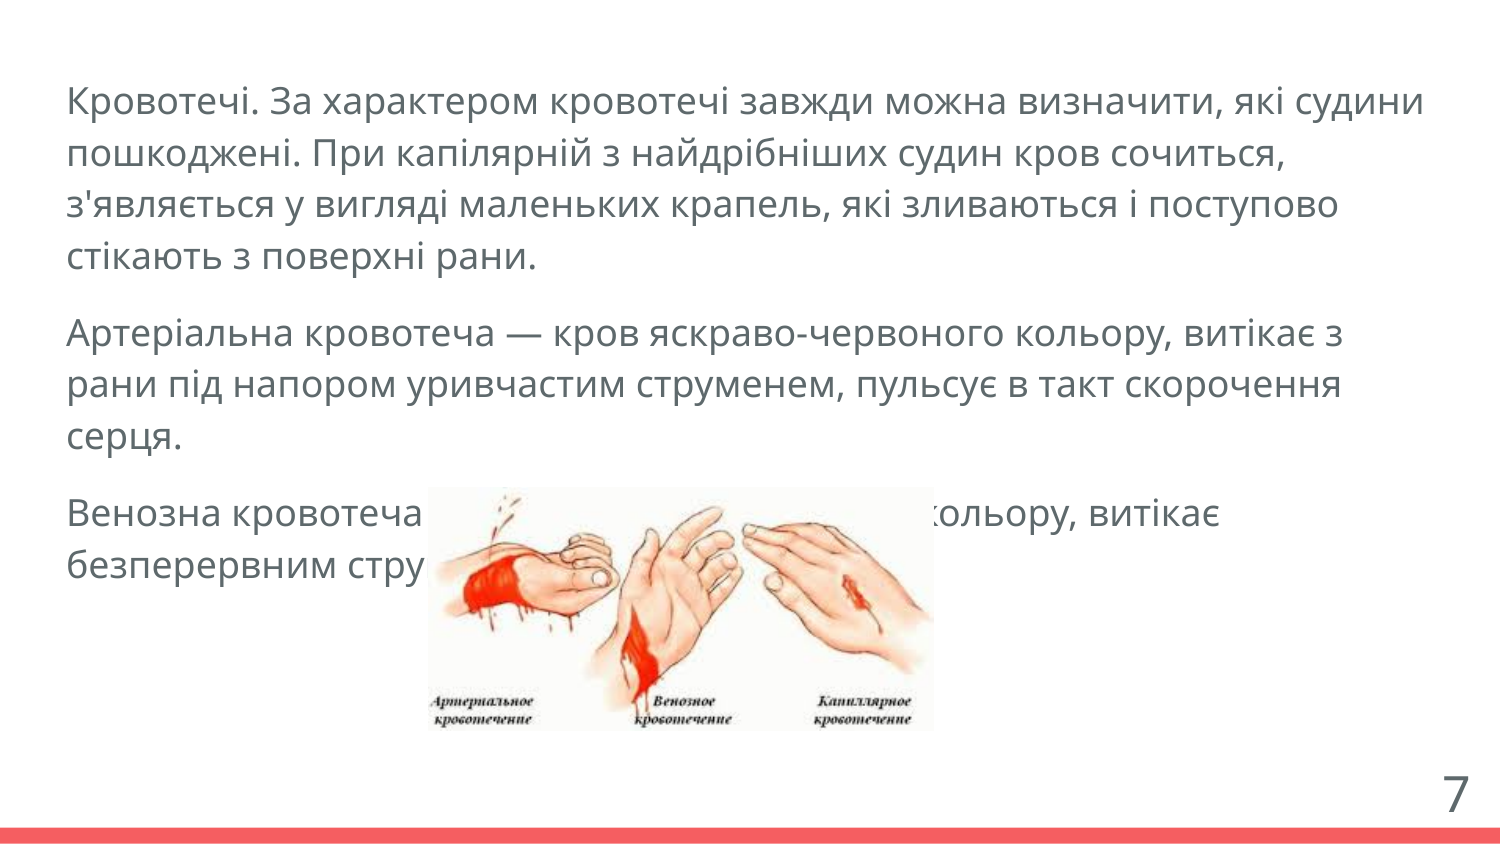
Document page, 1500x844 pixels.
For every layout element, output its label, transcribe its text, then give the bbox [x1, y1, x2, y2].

slide_number <number> [1396, 764, 1487, 829]
list Кровотечі. За характером кровотечі завжди можна визначити, які судини пошкоджені. При капілярній з найдрібніших судин кров сочиться, з'являється у вигляді маленьких крапель, які зливаються і поступово стікають з поверхні рани. Артеріальна кровотеча — кров яскраво-червоного кольору, витікає з рани під напором уривчастим струменем, пульсує в такт скорочення серця. Венозна кровотеча — кров темно-вишневого кольору, витікає безперервним струменем. [51, 55, 1449, 750]
picture [428, 487, 934, 731]
